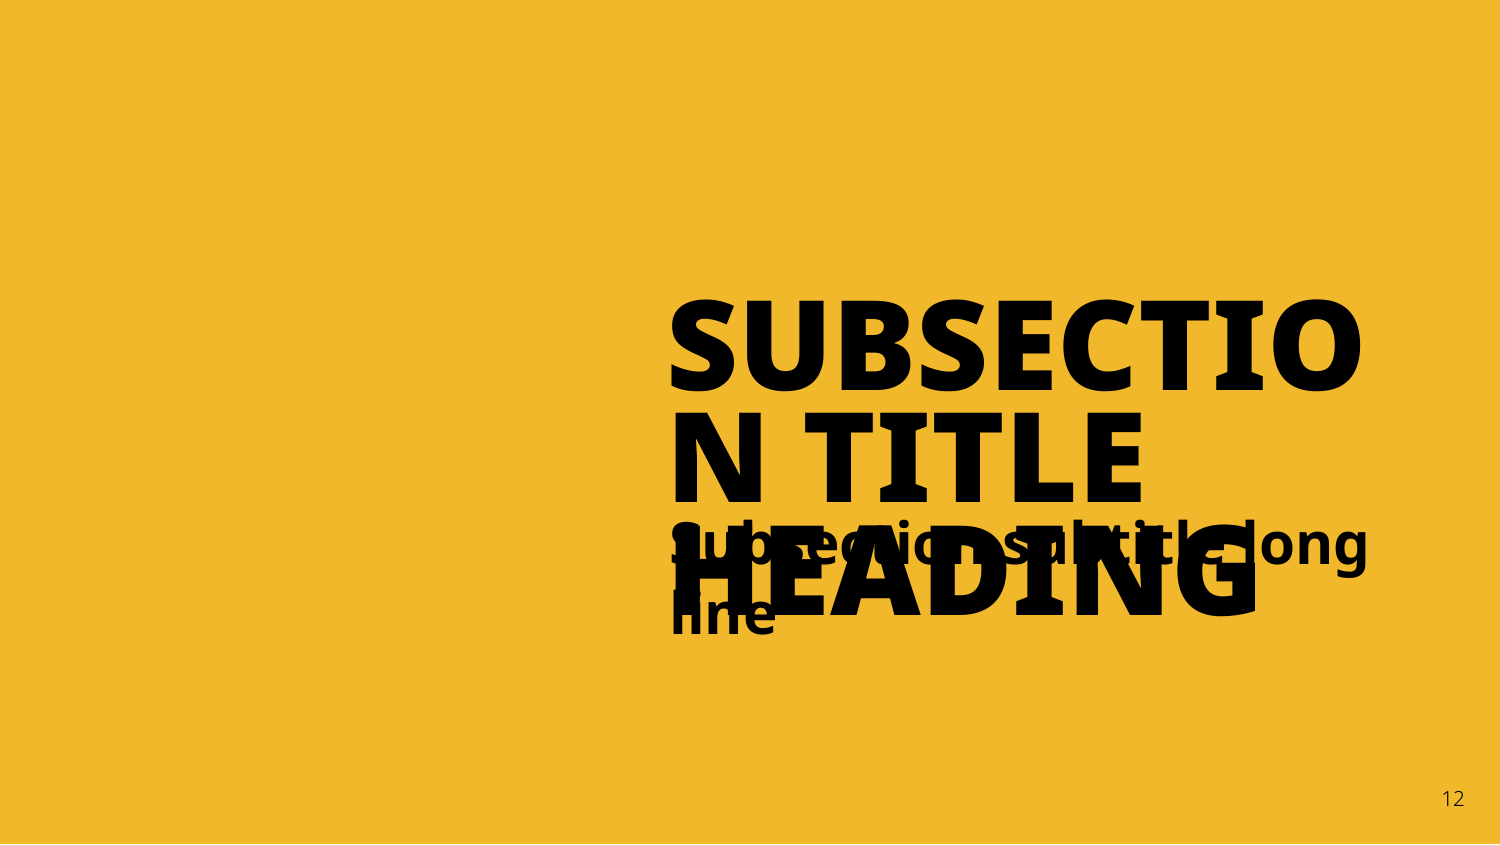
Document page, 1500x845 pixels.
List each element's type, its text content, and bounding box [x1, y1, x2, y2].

title SUBSECTION TITLE HEADING [650, 284, 1470, 541]
title Subsection subtitle long line [654, 491, 1470, 592]
